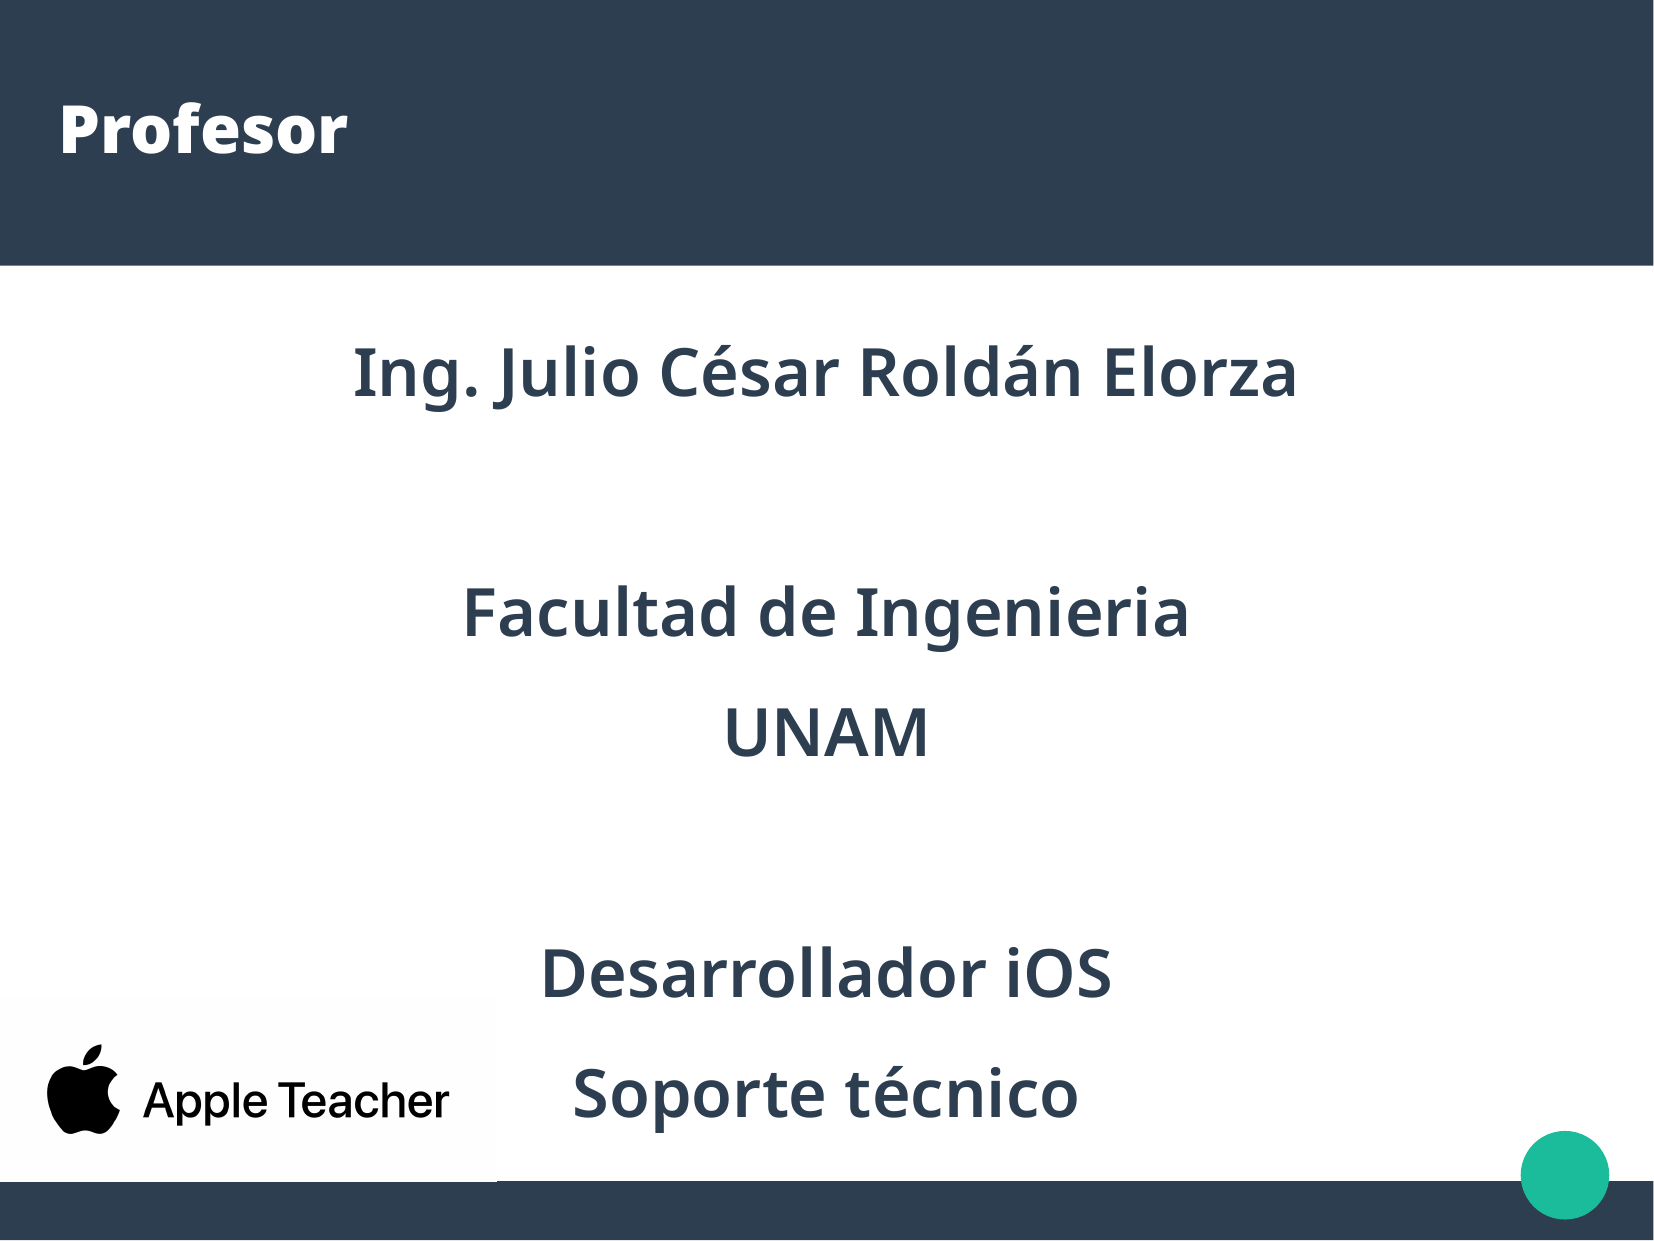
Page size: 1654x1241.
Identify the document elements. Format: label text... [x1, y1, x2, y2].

list Ing. Julio César Roldán Elorza Facultad de Ingenieria UNAM Desarrollador iOS Soporte técnico [59, 324, 1595, 1152]
title Profesor [59, 49, 1595, 207]
picture [0, 997, 497, 1182]
